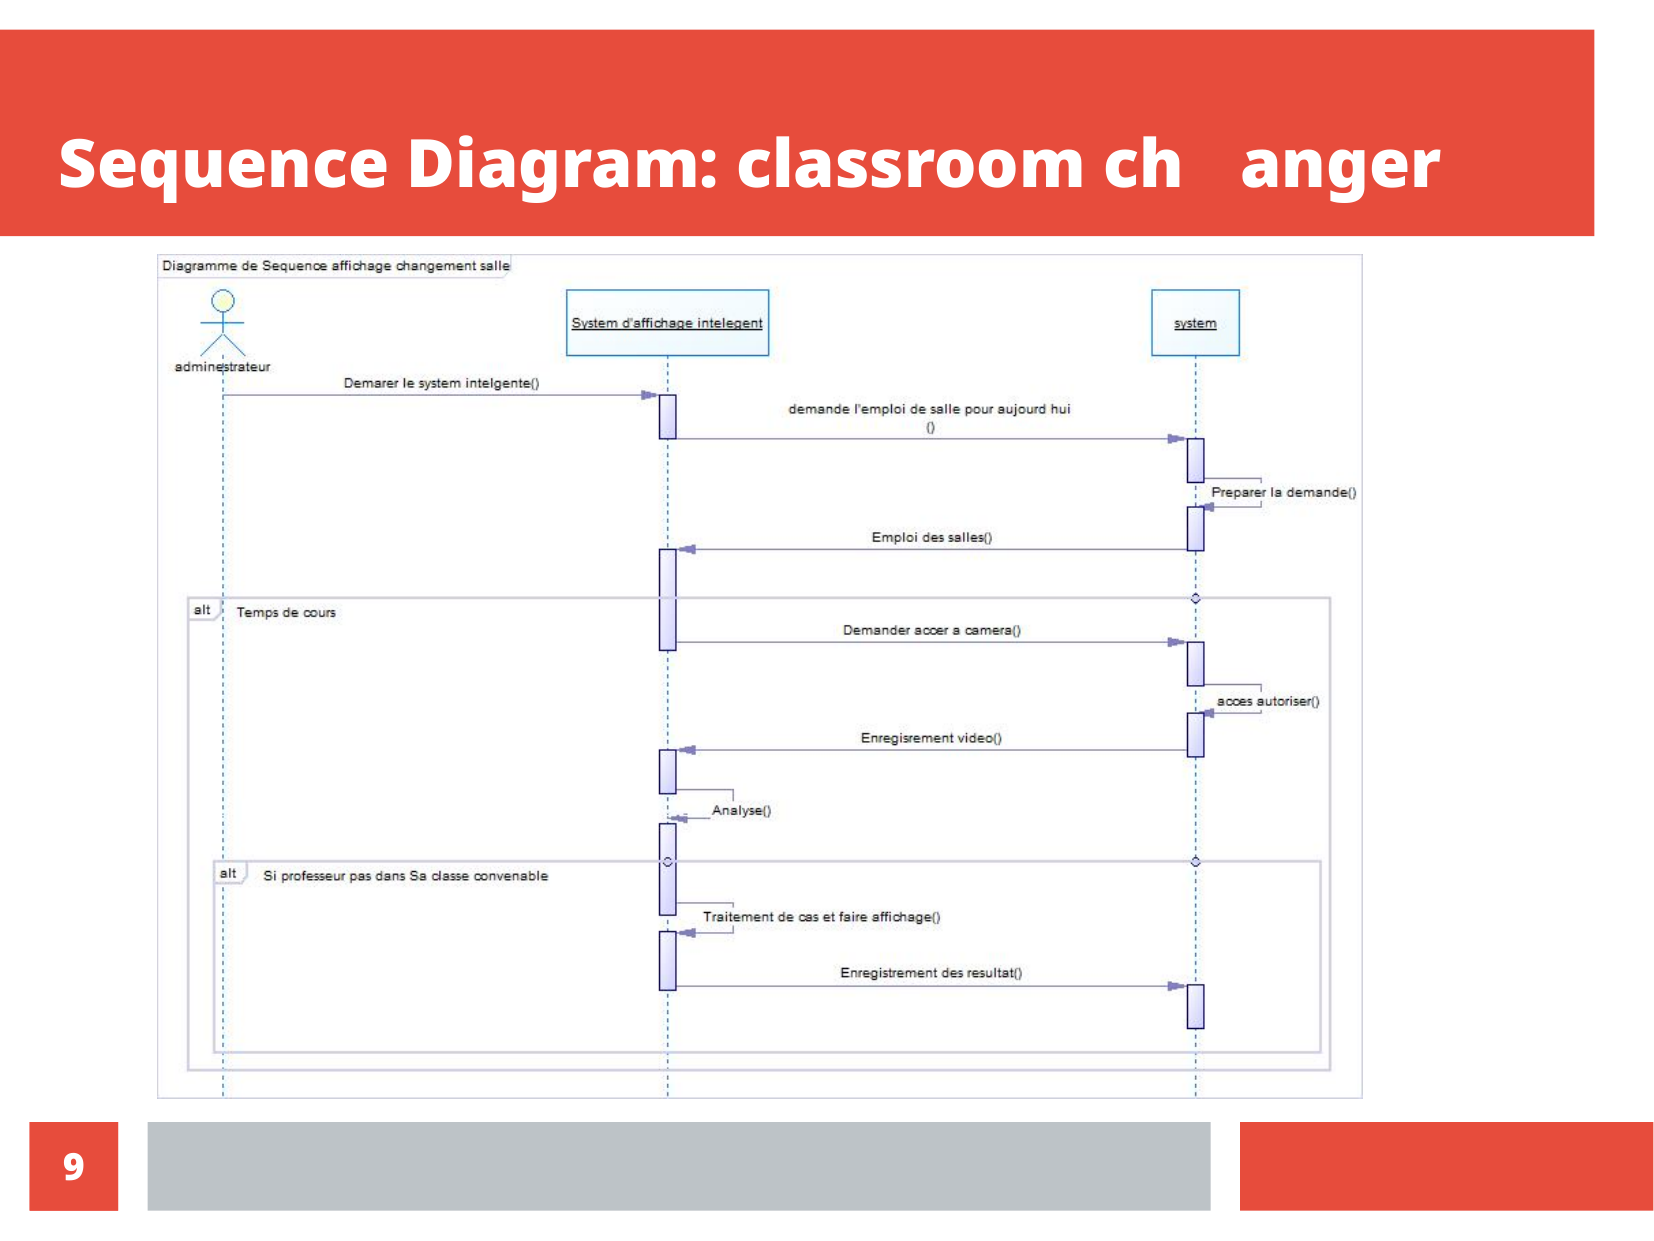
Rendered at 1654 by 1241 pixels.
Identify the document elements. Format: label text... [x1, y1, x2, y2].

title Sequence Diagram: classroom ch anger [59, 59, 1595, 207]
picture [157, 254, 1363, 1099]
